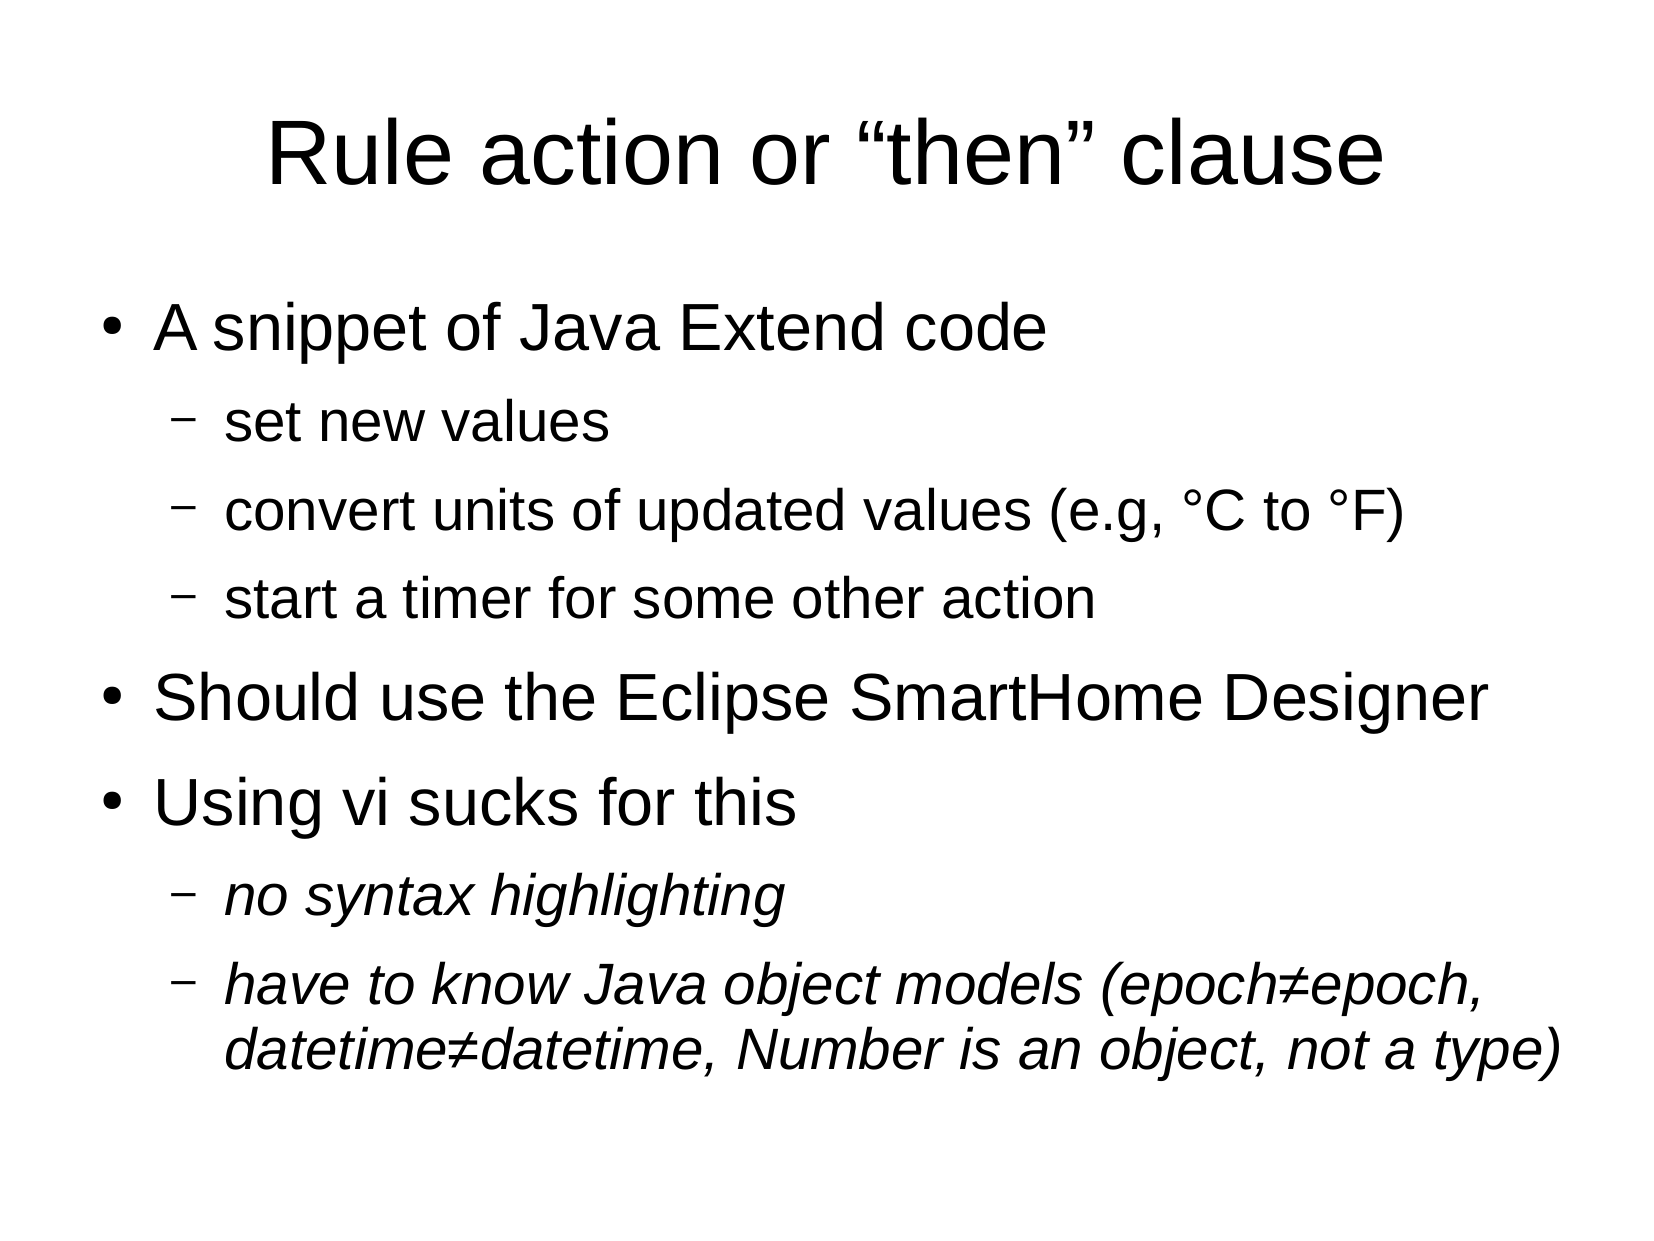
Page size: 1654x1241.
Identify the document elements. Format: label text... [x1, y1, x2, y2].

list A snippet of Java Extend code set new values convert units of updated values (e.g, °C to °F) start a timer for some other action Should use the Eclipse SmartHome Designer Using vi sucks for this no syntax highlighting have to know Java object models (epoch≠epoch, datetime≠datetime, Number is an object, not a type) [82, 290, 1571, 1010]
title Rule action or “then” clause [82, 49, 1571, 257]
